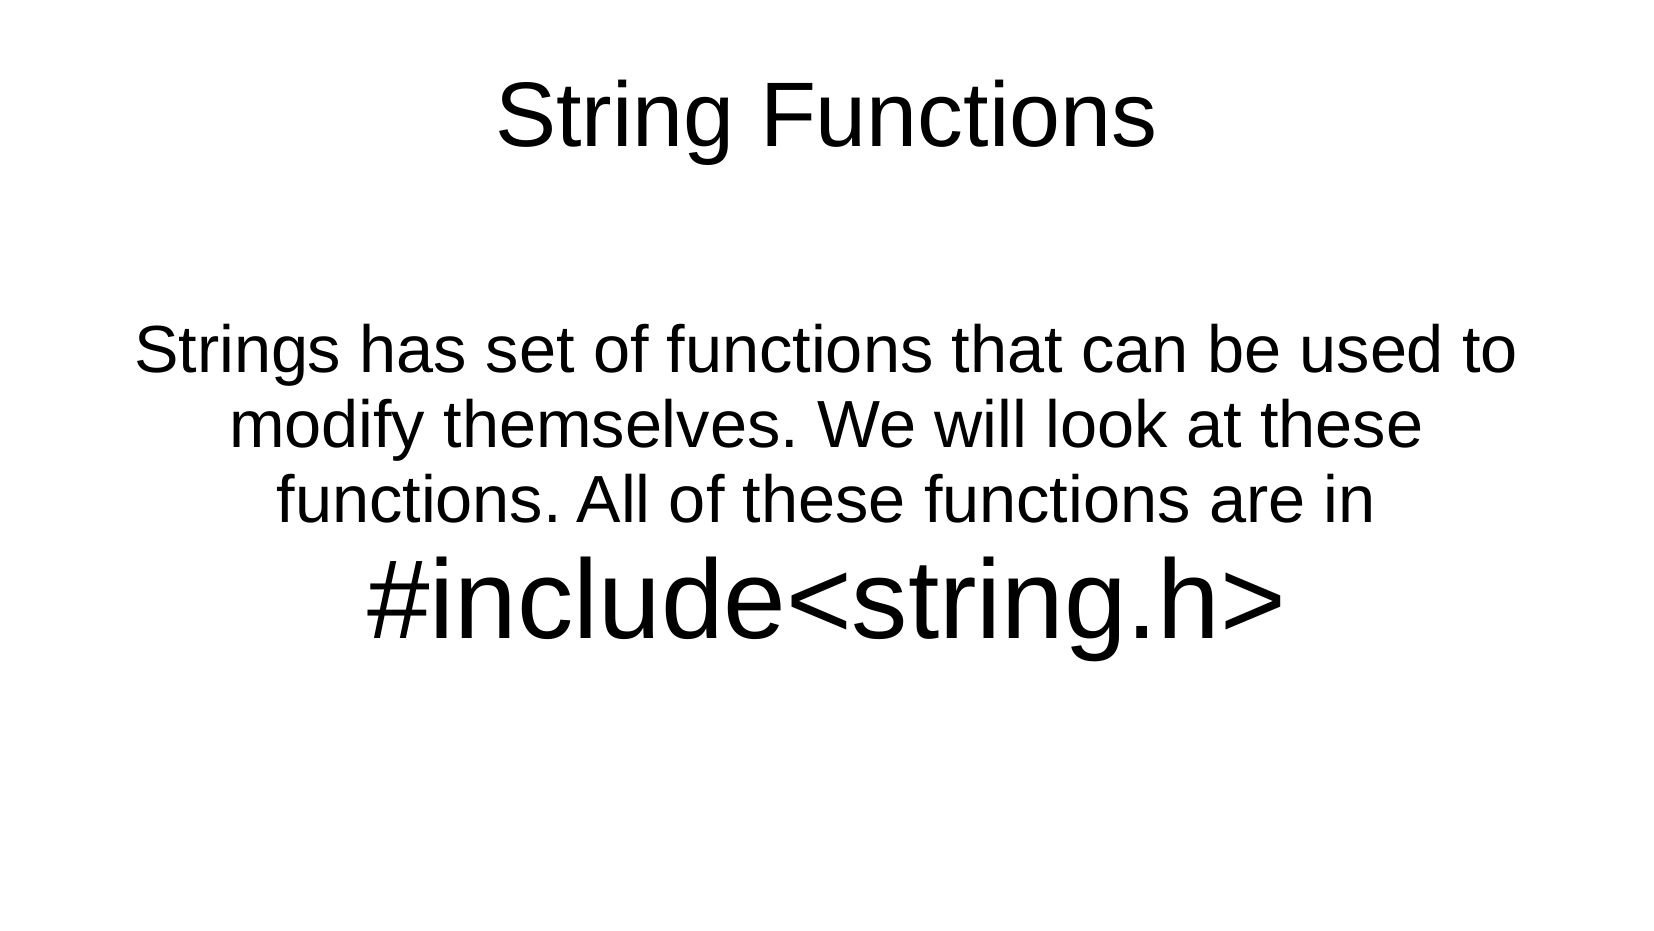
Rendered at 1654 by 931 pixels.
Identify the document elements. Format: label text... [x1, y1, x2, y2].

subtitle Strings has set of functions that can be used to modify themselves. We will look at these functions. All of these functions are in #include<string.h> [82, 217, 1571, 758]
title String Functions [82, 37, 1571, 193]
